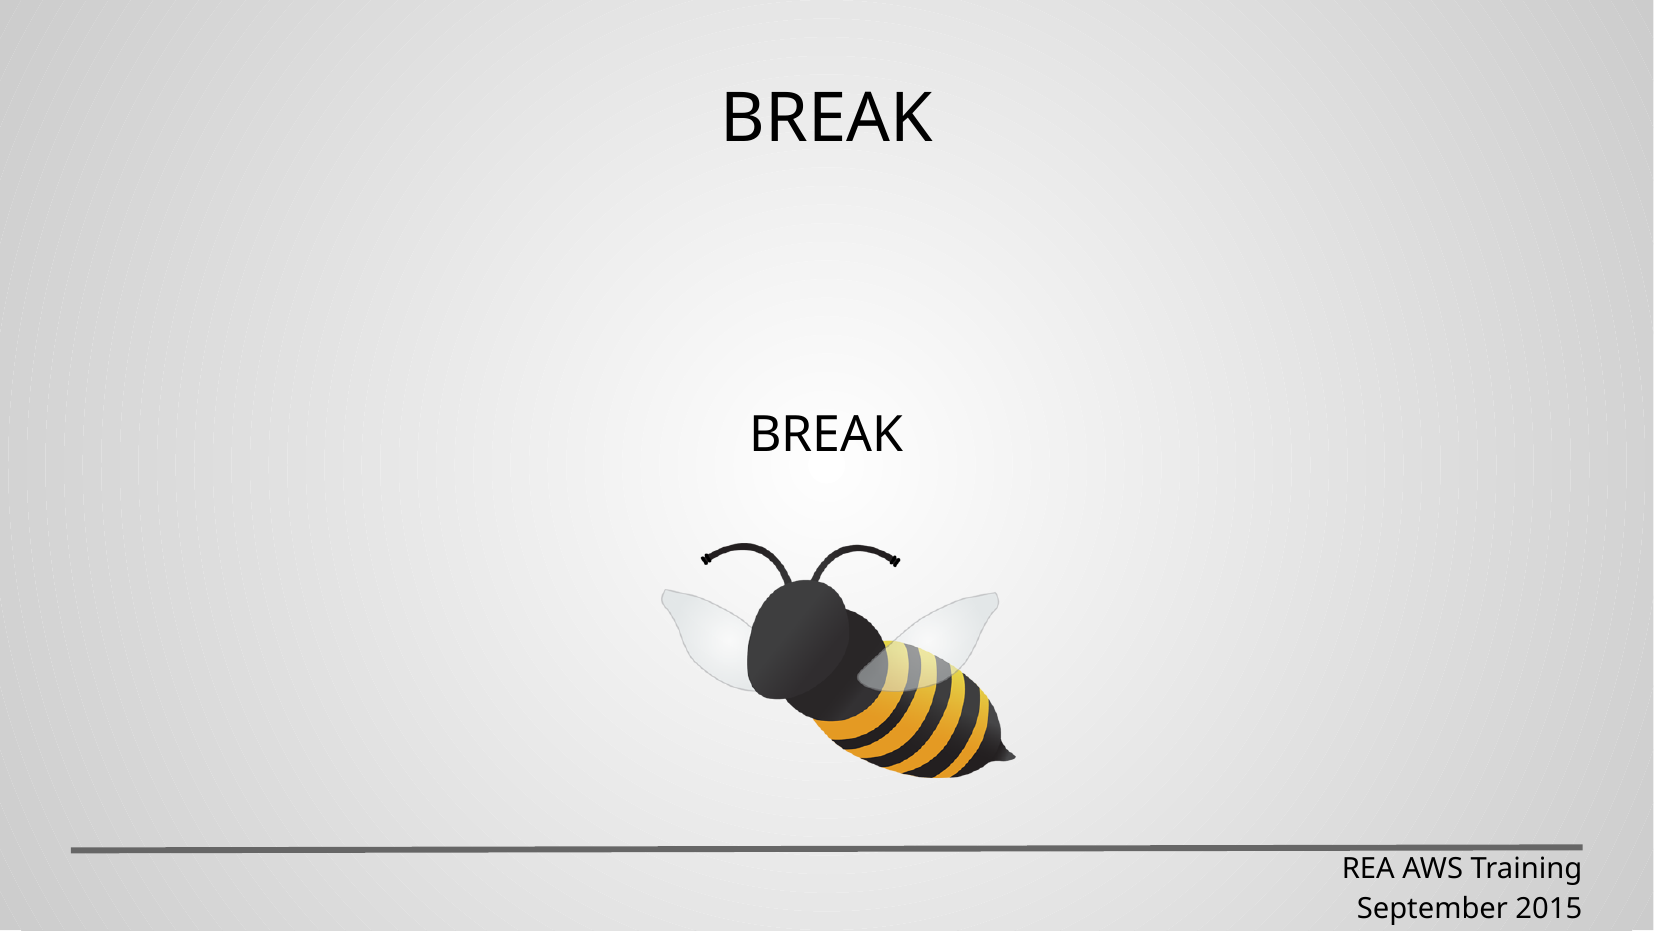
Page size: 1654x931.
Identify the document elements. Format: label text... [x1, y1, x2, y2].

picture [661, 543, 1016, 778]
list BREAK [82, 217, 1571, 827]
title BREAK [82, 37, 1571, 193]
